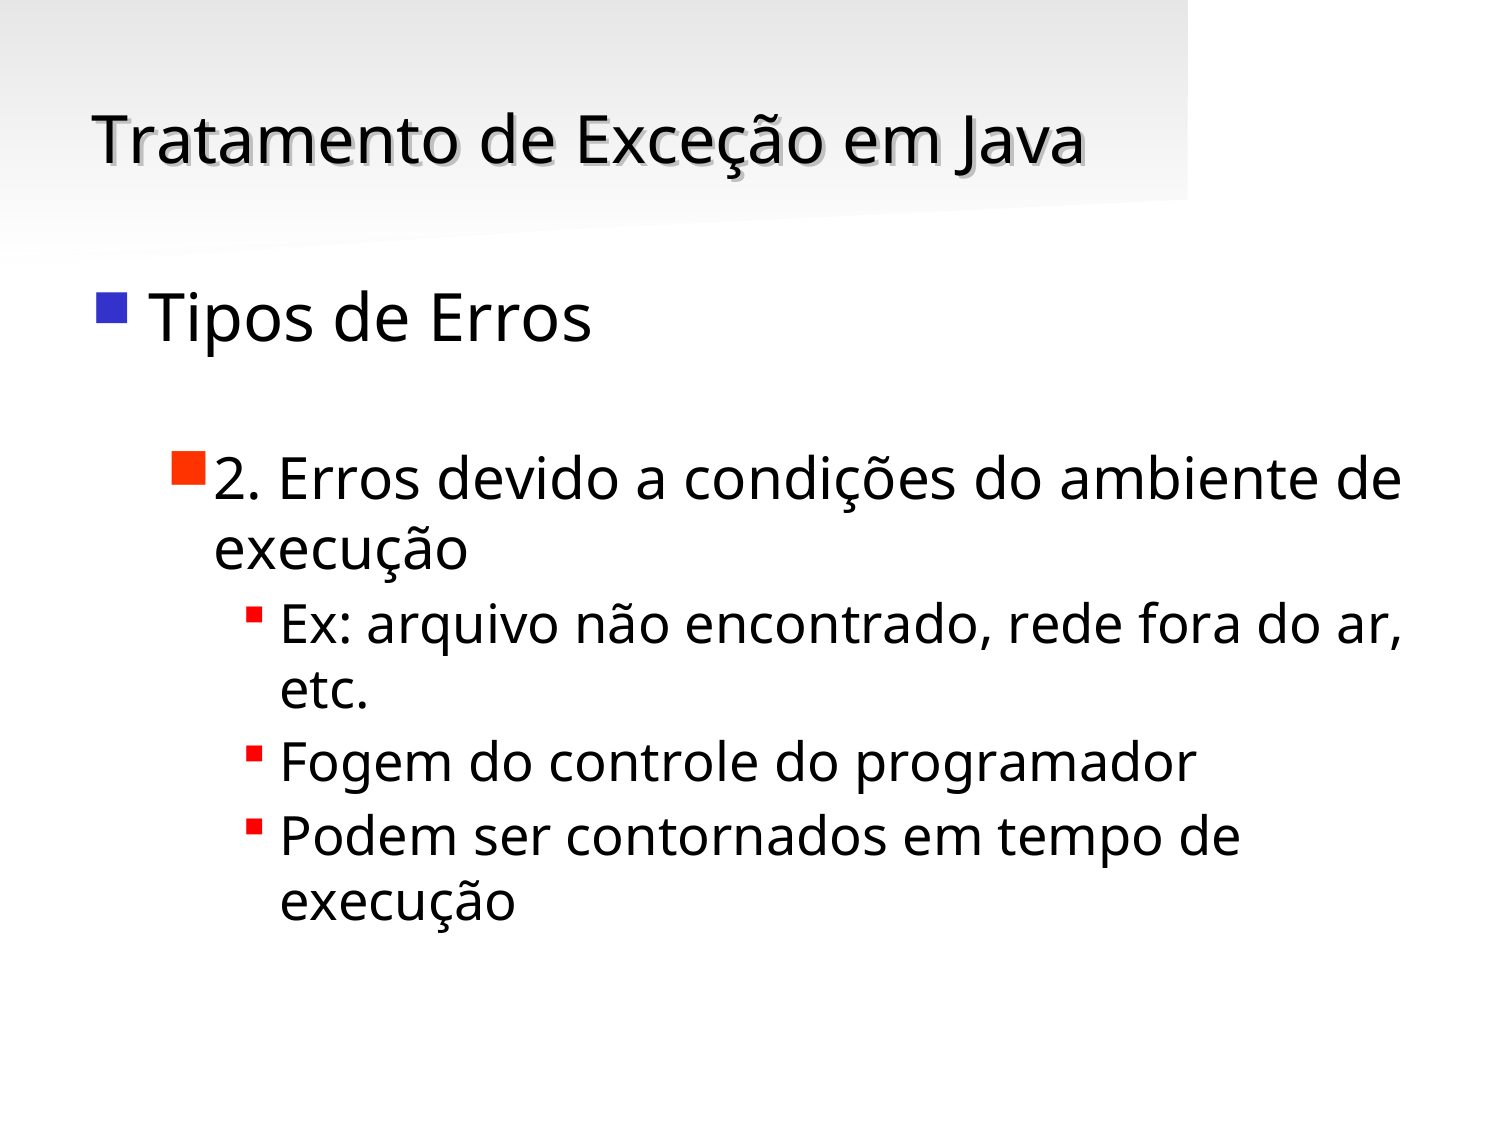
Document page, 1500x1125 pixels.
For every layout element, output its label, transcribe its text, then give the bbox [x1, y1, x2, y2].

title Tratamento de Exceção em Java [76, 42, 1427, 231]
list Tipos de Erros 2. Erros devido a condições do ambiente de execução Ex: arquivo não encontrado, rede fora do ar, etc. Fogem do controle do programador Podem ser contornados em tempo de execução [76, 267, 1427, 1017]
